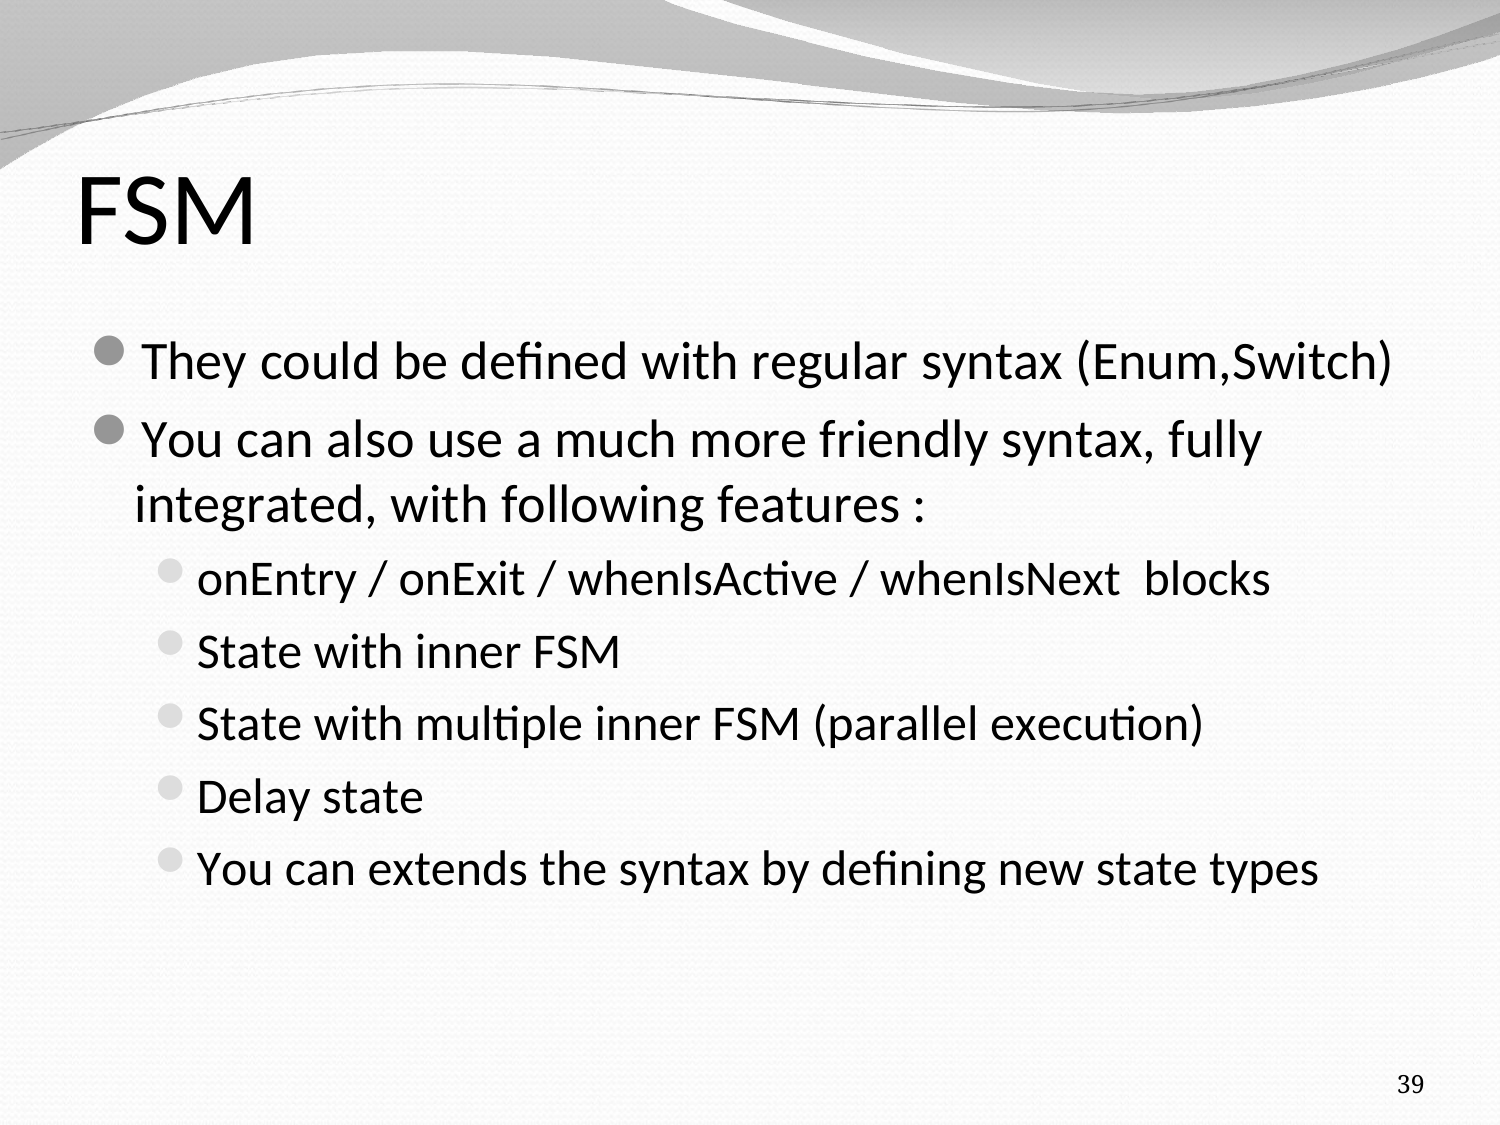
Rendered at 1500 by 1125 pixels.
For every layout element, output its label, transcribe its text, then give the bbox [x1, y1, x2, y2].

list They could be defined with regular syntax (Enum,Switch) You can also use a much more friendly syntax, fully integrated, with following features : onEntry / onExit / whenIsActive / whenIsNext blocks State with inner FSM State with multiple inner FSM (parallel execution) Delay state You can extends the syntax by defining new state types [75, 317, 1426, 1038]
title FSM [75, 78, 1471, 266]
text_box <numéro> [1299, 1042, 1426, 1103]
picture [0, 0, 1500, 1125]
